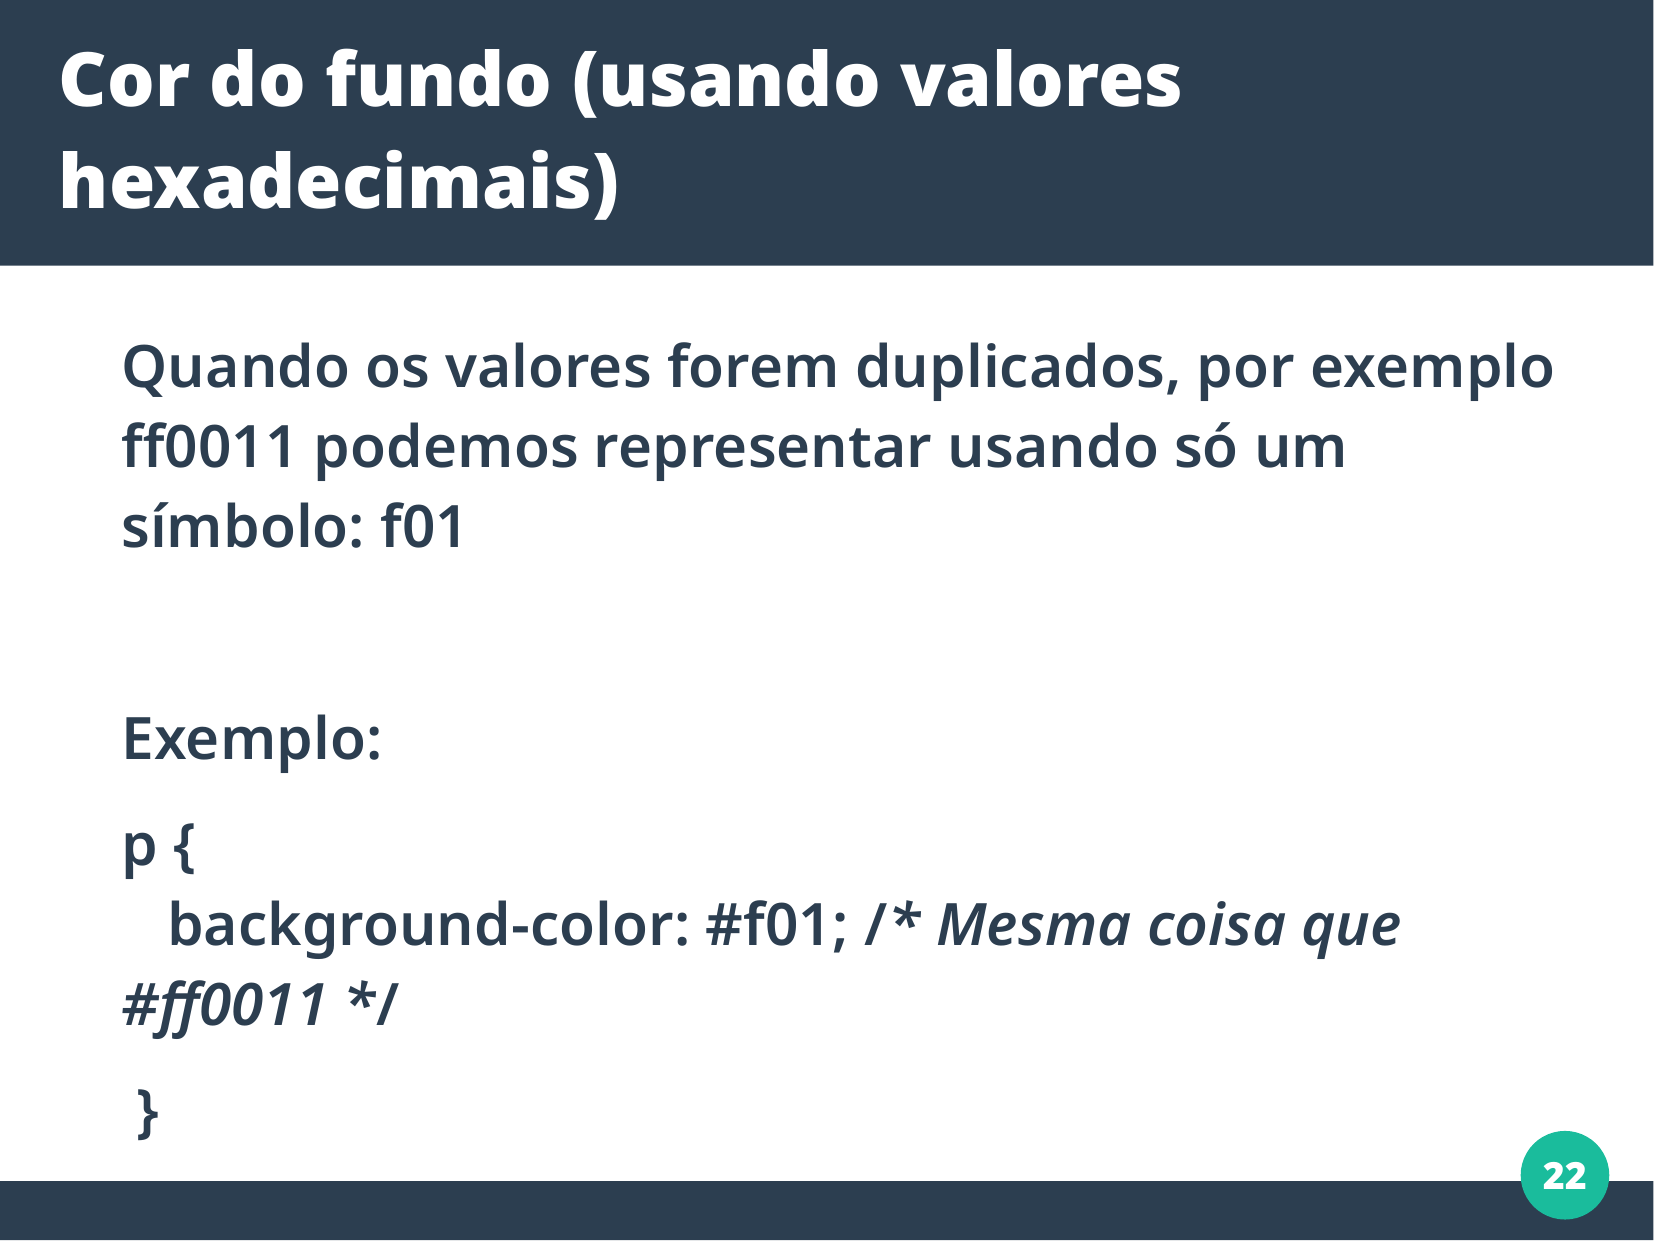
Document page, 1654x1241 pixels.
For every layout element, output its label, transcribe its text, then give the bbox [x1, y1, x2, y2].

title Cor do fundo (usando valores hexadecimais) [59, 49, 1595, 207]
list Quando os valores forem duplicados, por exemplo ff0011 podemos representar usando só um símbolo: f01 Exemplo: p { background-color: #f01; /* Mesma coisa que #ff0011 */ } [59, 324, 1595, 1152]
